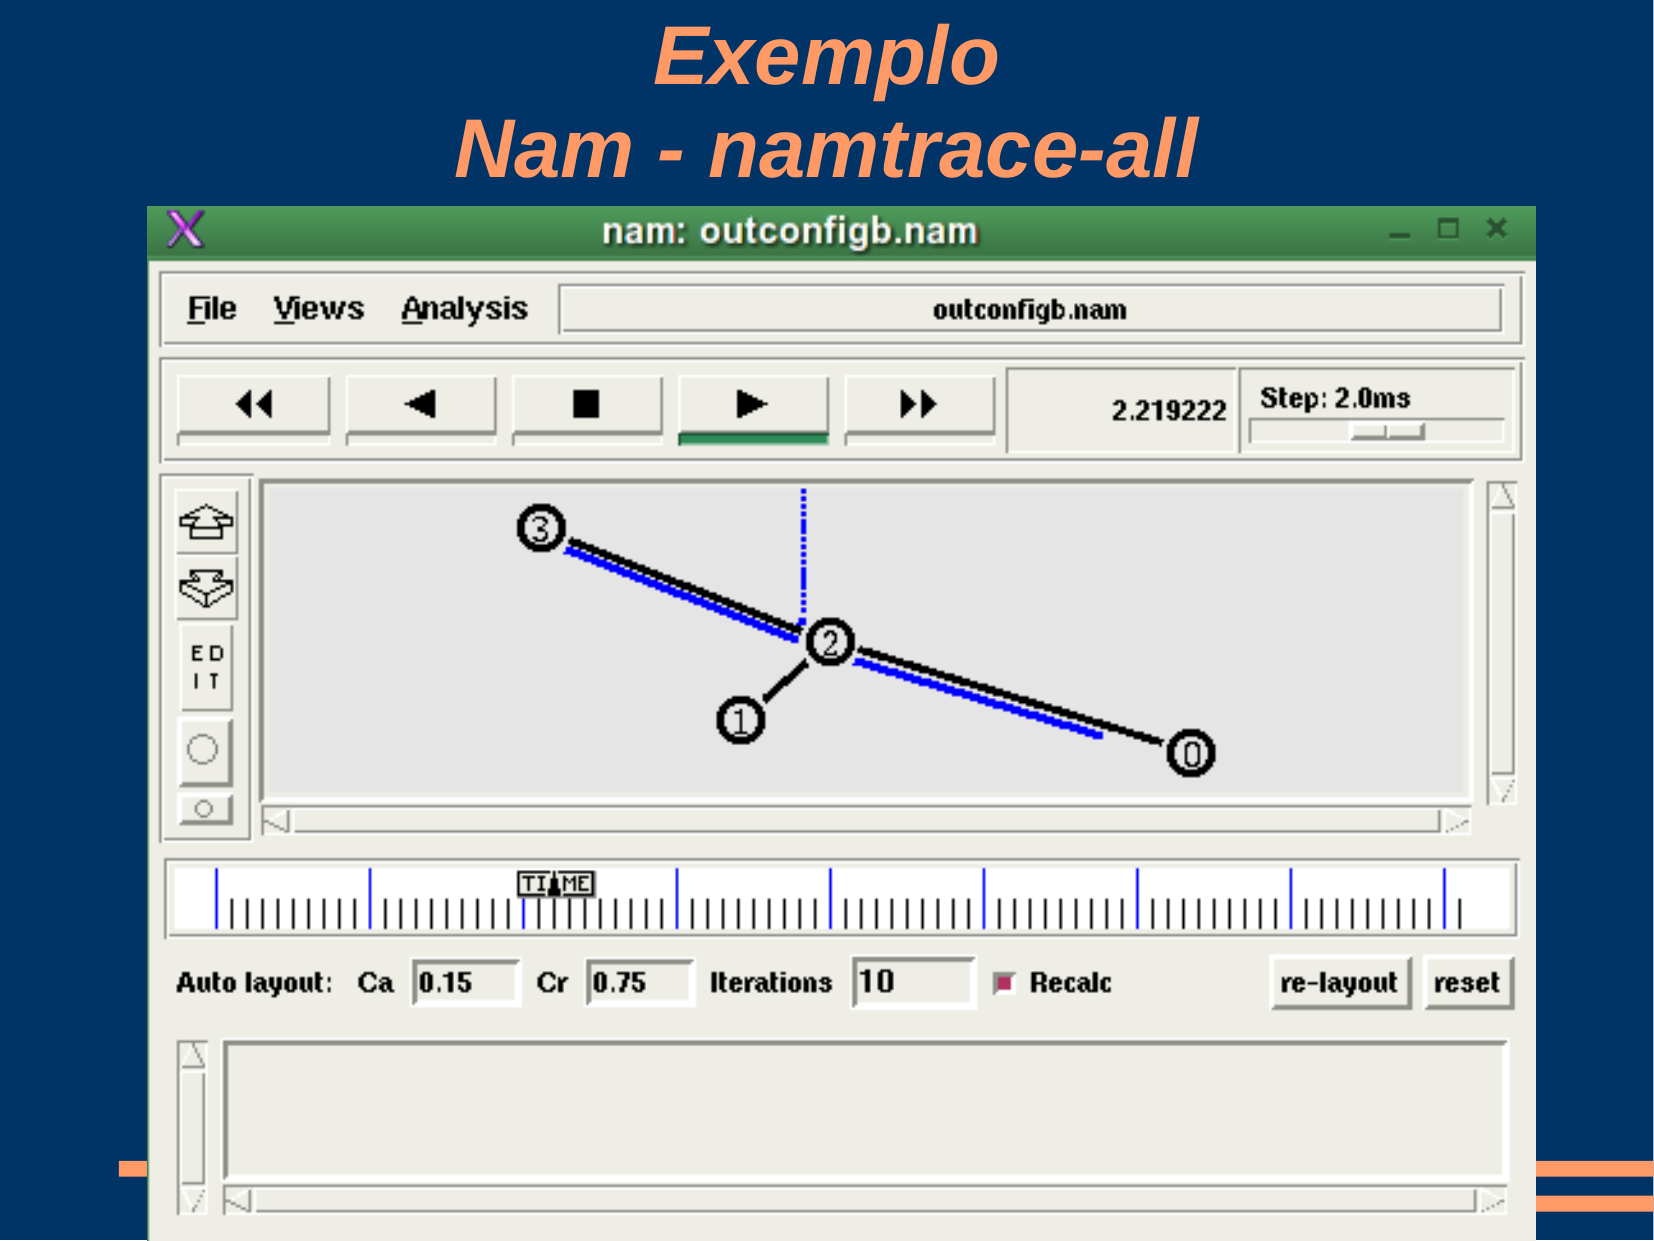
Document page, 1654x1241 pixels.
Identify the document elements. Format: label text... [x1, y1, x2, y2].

picture [147, 206, 1536, 1241]
title Exemplo Nam - namtrace-all [29, 0, 1625, 207]
